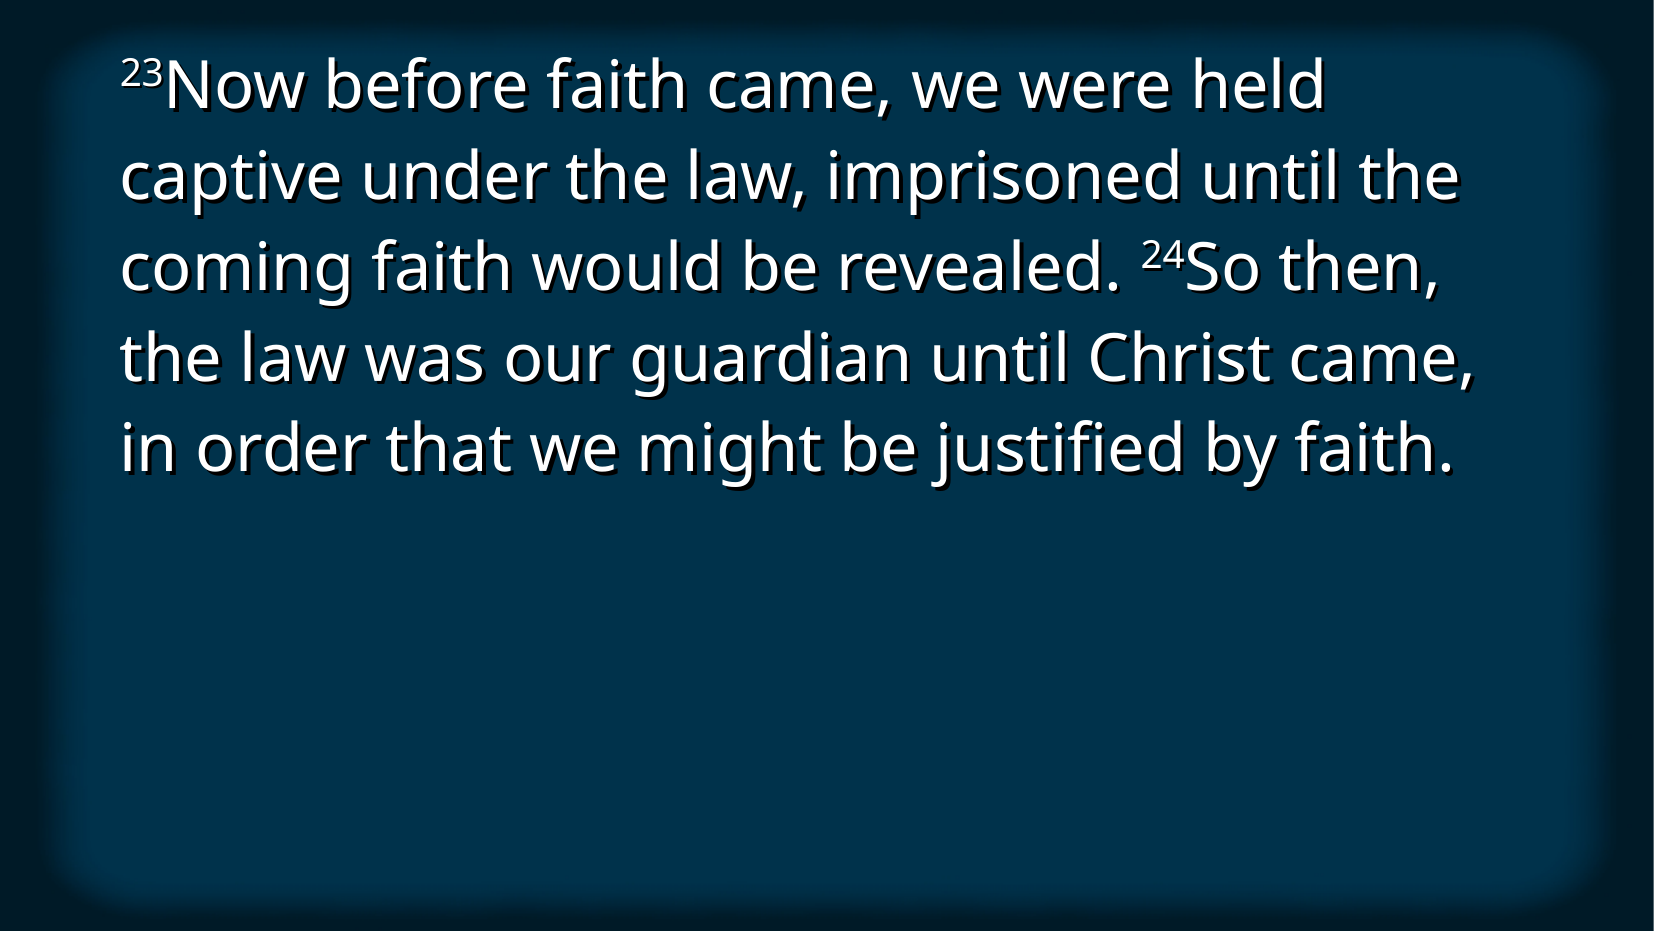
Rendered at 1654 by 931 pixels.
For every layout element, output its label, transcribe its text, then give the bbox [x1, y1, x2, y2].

text_box 23Now before faith came, we were held captive under the law, imprisoned until the coming faith would be revealed. 24So then, the law was our guardian until Christ came, in order that we might be justified by faith. [105, 30, 1561, 489]
picture [0, 0, 1654, 931]
